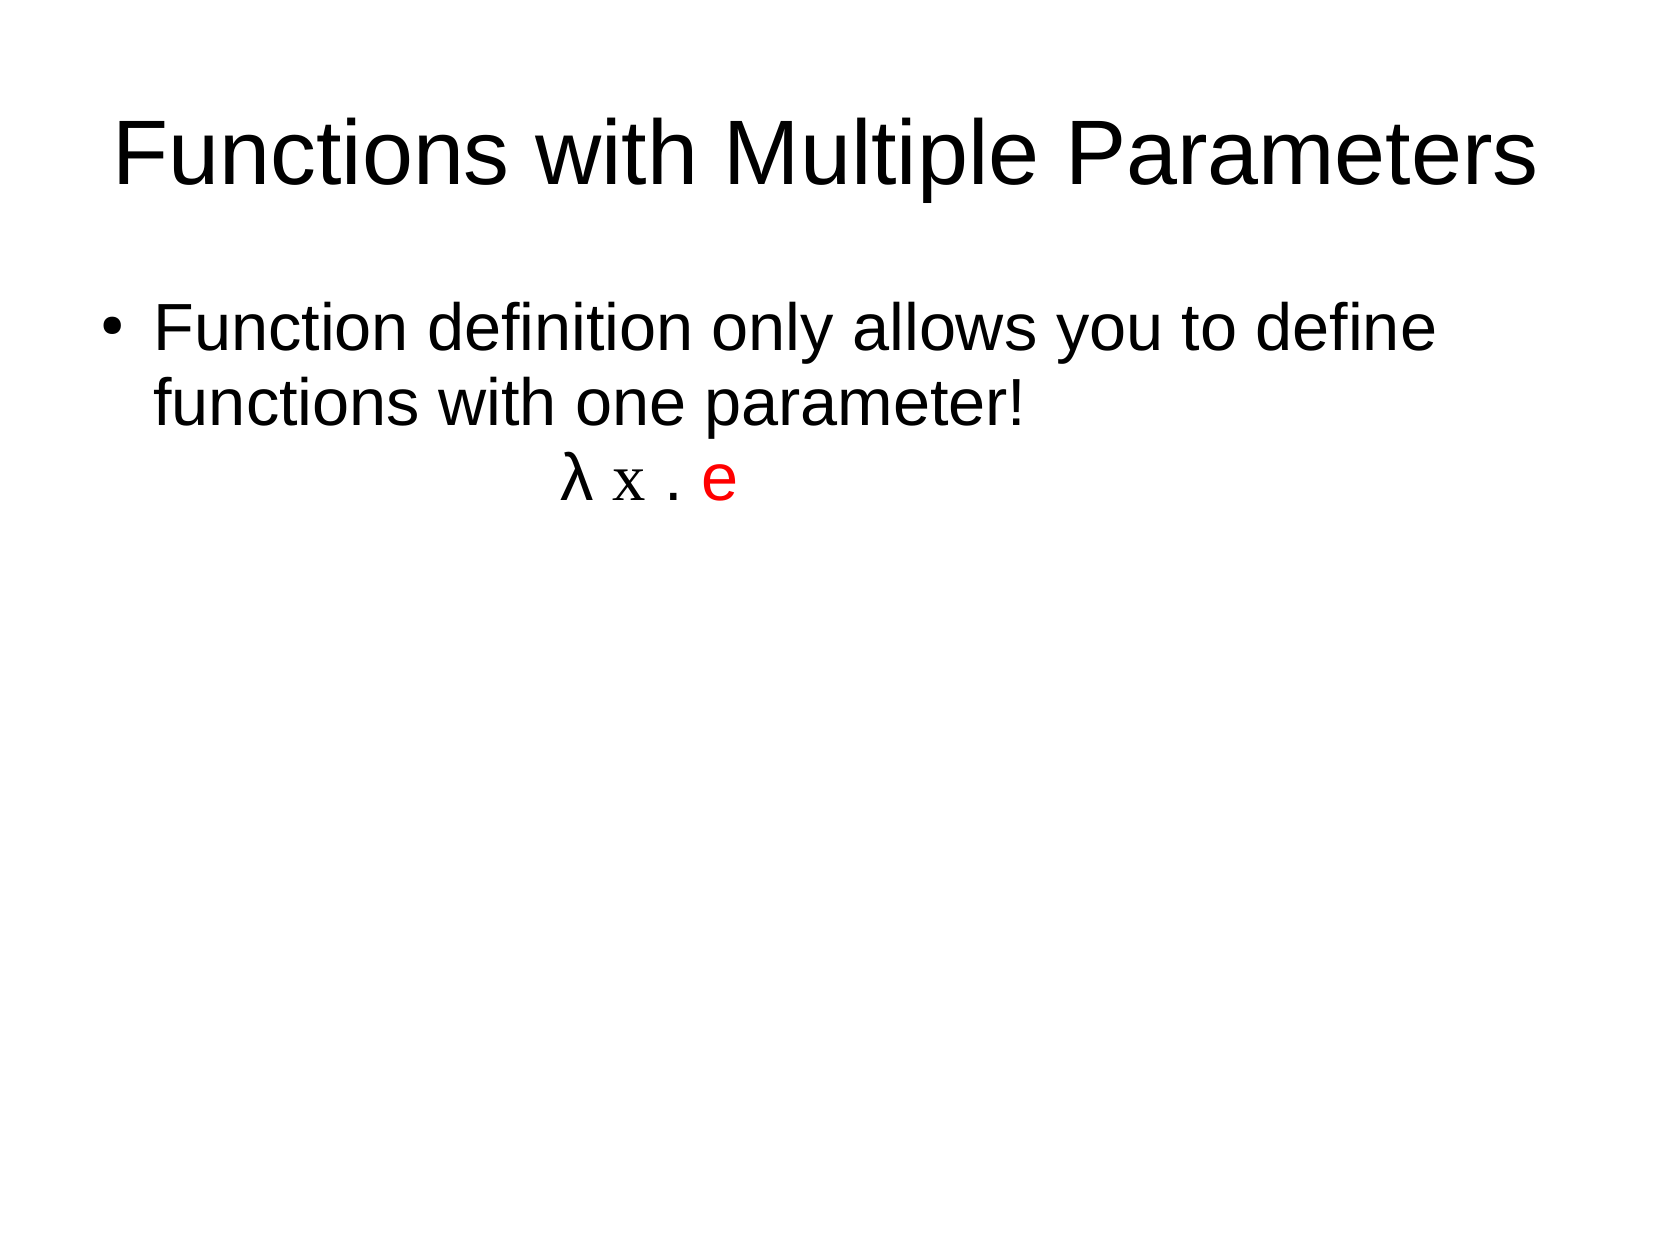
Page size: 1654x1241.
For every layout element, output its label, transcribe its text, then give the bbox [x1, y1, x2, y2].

list Function definition only allows you to define functions with one parameter! λ x . e [82, 290, 1571, 1010]
title Functions with Multiple Parameters [82, 49, 1571, 257]
